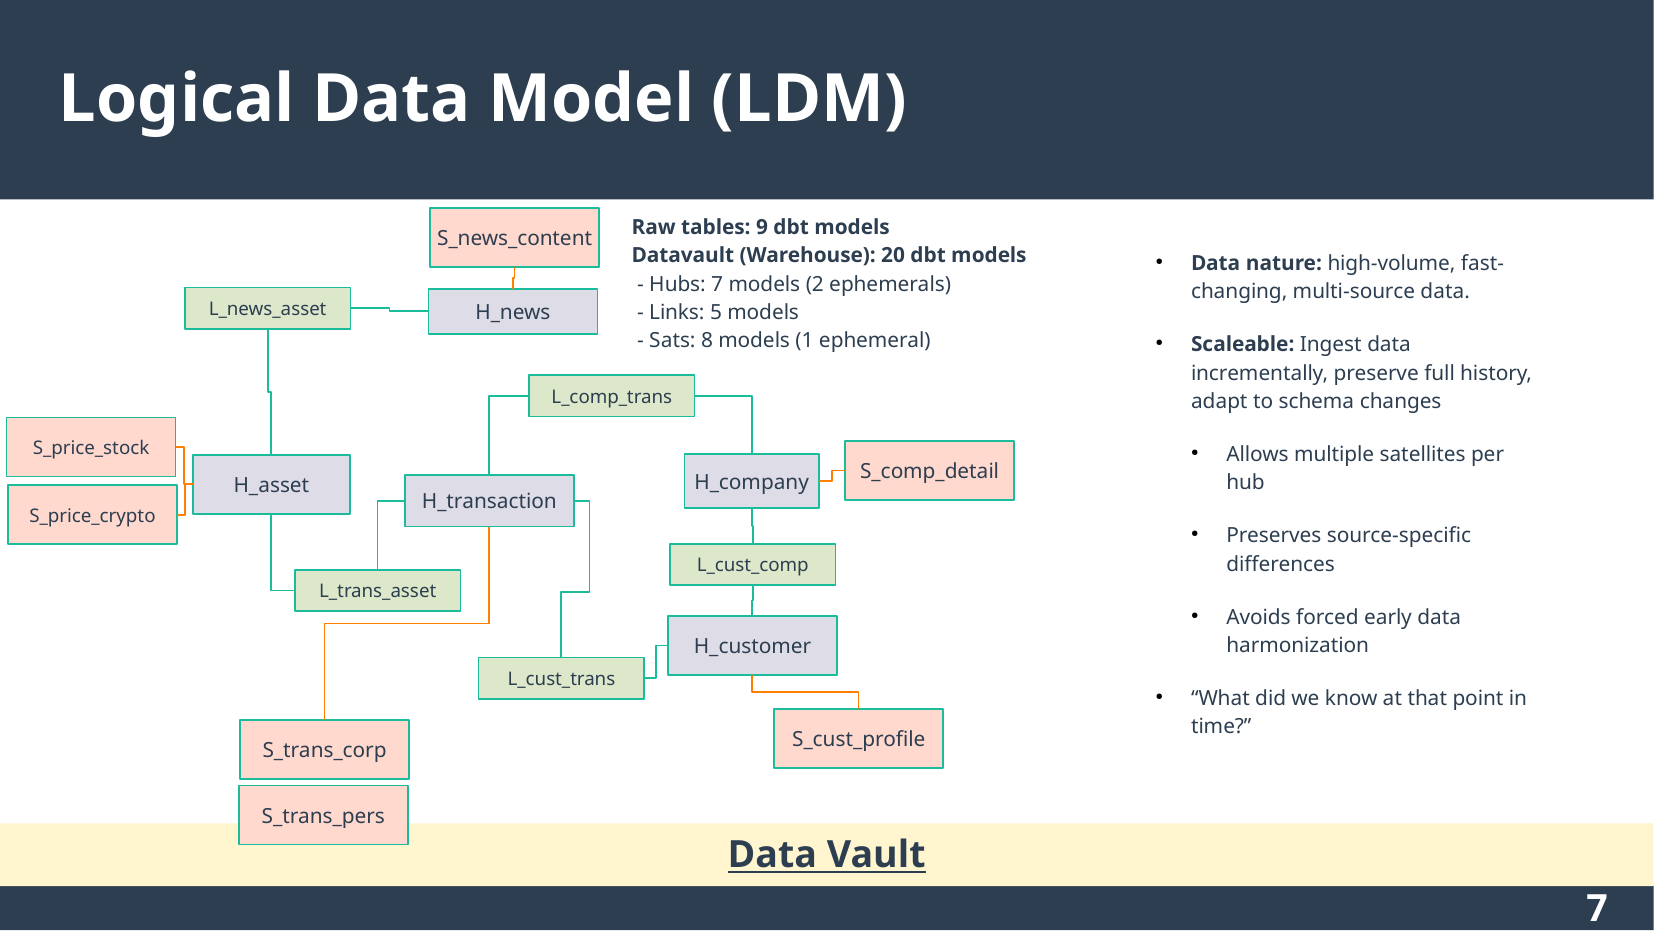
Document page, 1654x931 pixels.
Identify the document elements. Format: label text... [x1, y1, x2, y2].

text_box S_price_crypto [7, 485, 177, 545]
text_box Data Vault [0, 823, 1654, 887]
text_box H_company [684, 453, 820, 509]
text_box S_trans_corp [239, 720, 409, 780]
text_box H_customer [667, 615, 837, 675]
text_box H_news [428, 288, 598, 334]
text_box L_cust_trans [478, 657, 645, 699]
text_box L_news_asset [184, 287, 351, 329]
text_box S_cust_profile [774, 708, 944, 768]
text_box S_trans_pers [238, 785, 408, 845]
text_box L_comp_trans [528, 375, 695, 417]
text_box Data nature: high-volume, fast-changing, multi-source data. Scaleable: Ingest data incrementally, preserve full history, adapt to schema changes Allows multiple satellites per hub Preserves source-specific differences Avoids forced early data harmonization “What did we know at that point in time?” [1140, 240, 1556, 748]
text_box L_trans_asset [294, 569, 461, 612]
text_box L_cust_comp [669, 543, 836, 586]
text_box S_price_stock [6, 417, 176, 477]
text_box Raw tables: 9 dbt models Datavault (Warehouse): 20 dbt models - Hubs: 7 models (2 ephemerals) - Links: 5 models - Sats: 8 models (1 ephemeral) [616, 198, 1079, 367]
text_box S_news_content [430, 208, 599, 268]
title Logical Data Model (LDM) [59, 37, 1595, 155]
text_box S_comp_detail [845, 440, 1014, 500]
text_box H_asset [192, 454, 350, 514]
text_box H_transaction [404, 475, 574, 527]
